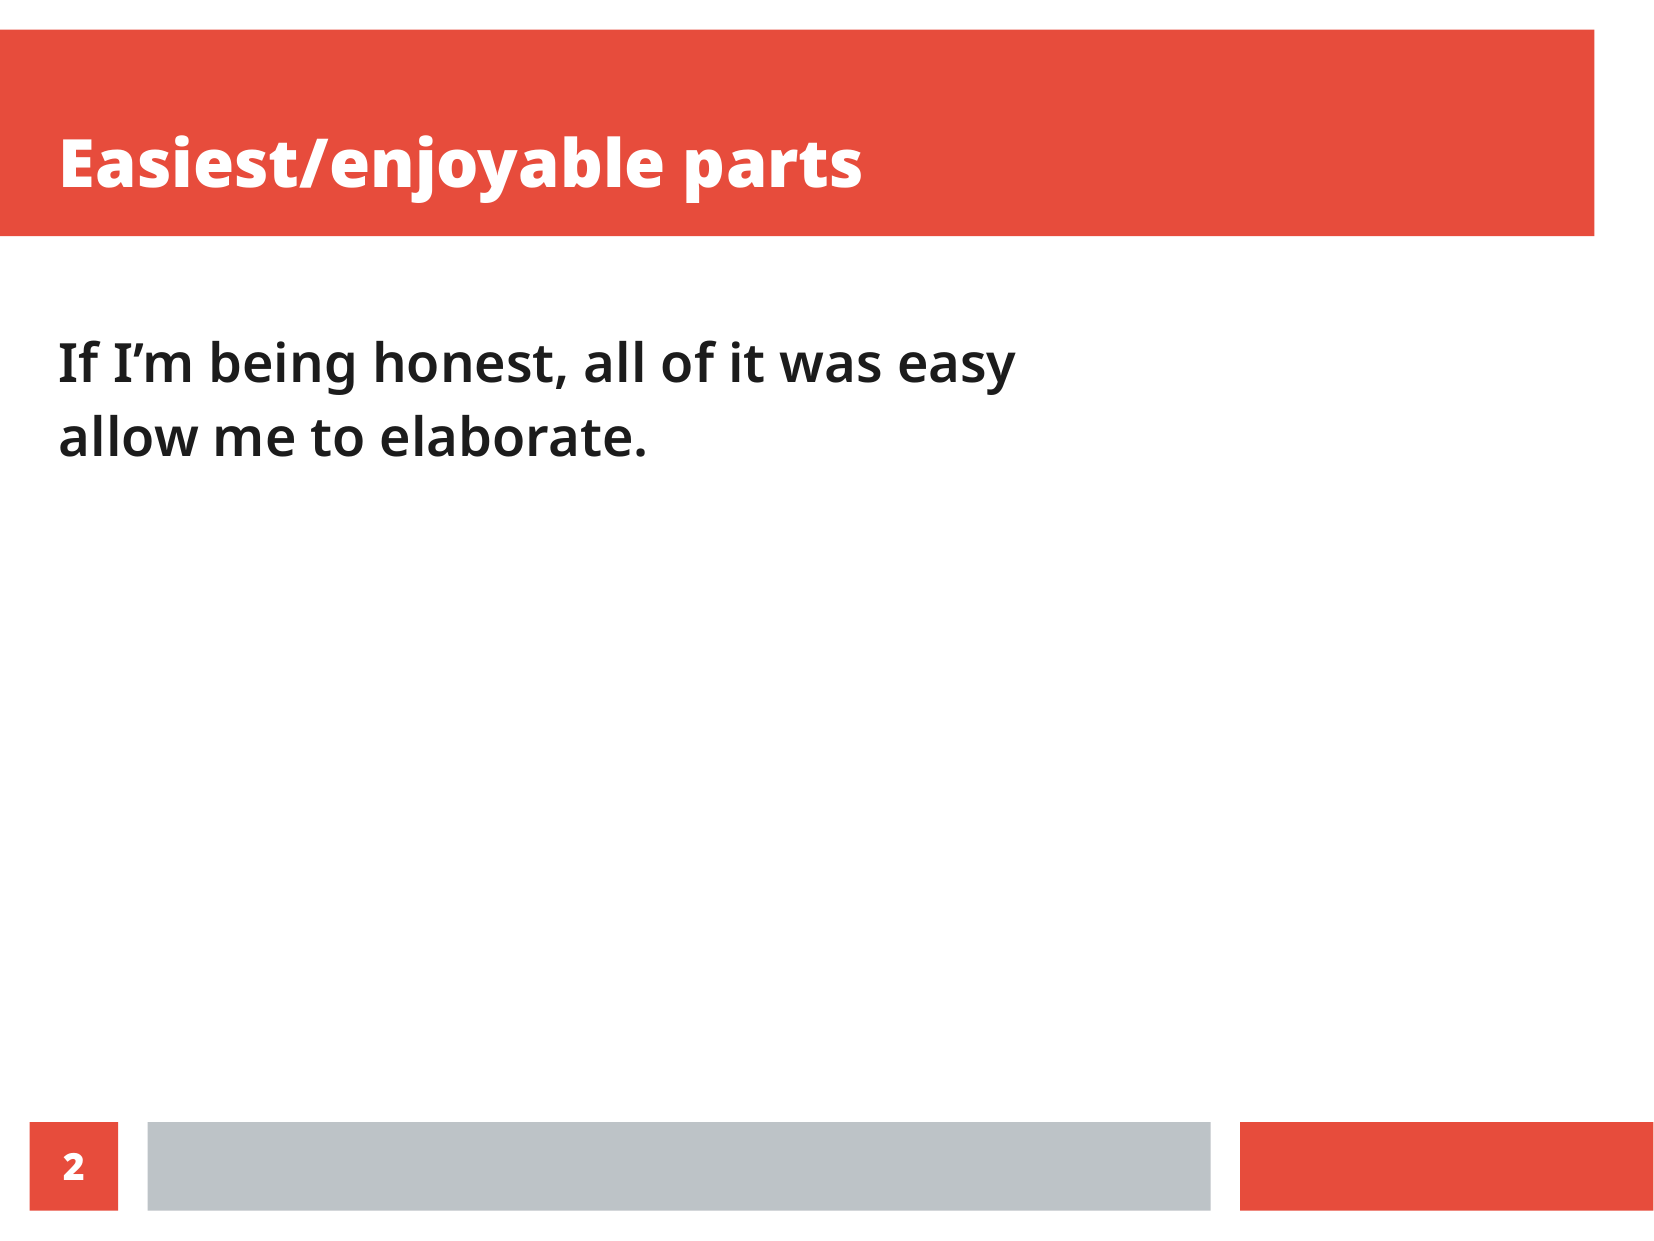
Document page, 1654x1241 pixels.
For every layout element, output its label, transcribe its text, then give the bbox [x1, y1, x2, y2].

list If I’m being honest, all of it was easy allow me to elaborate. [59, 324, 1565, 1093]
title Easiest/enjoyable parts [59, 59, 1595, 207]
